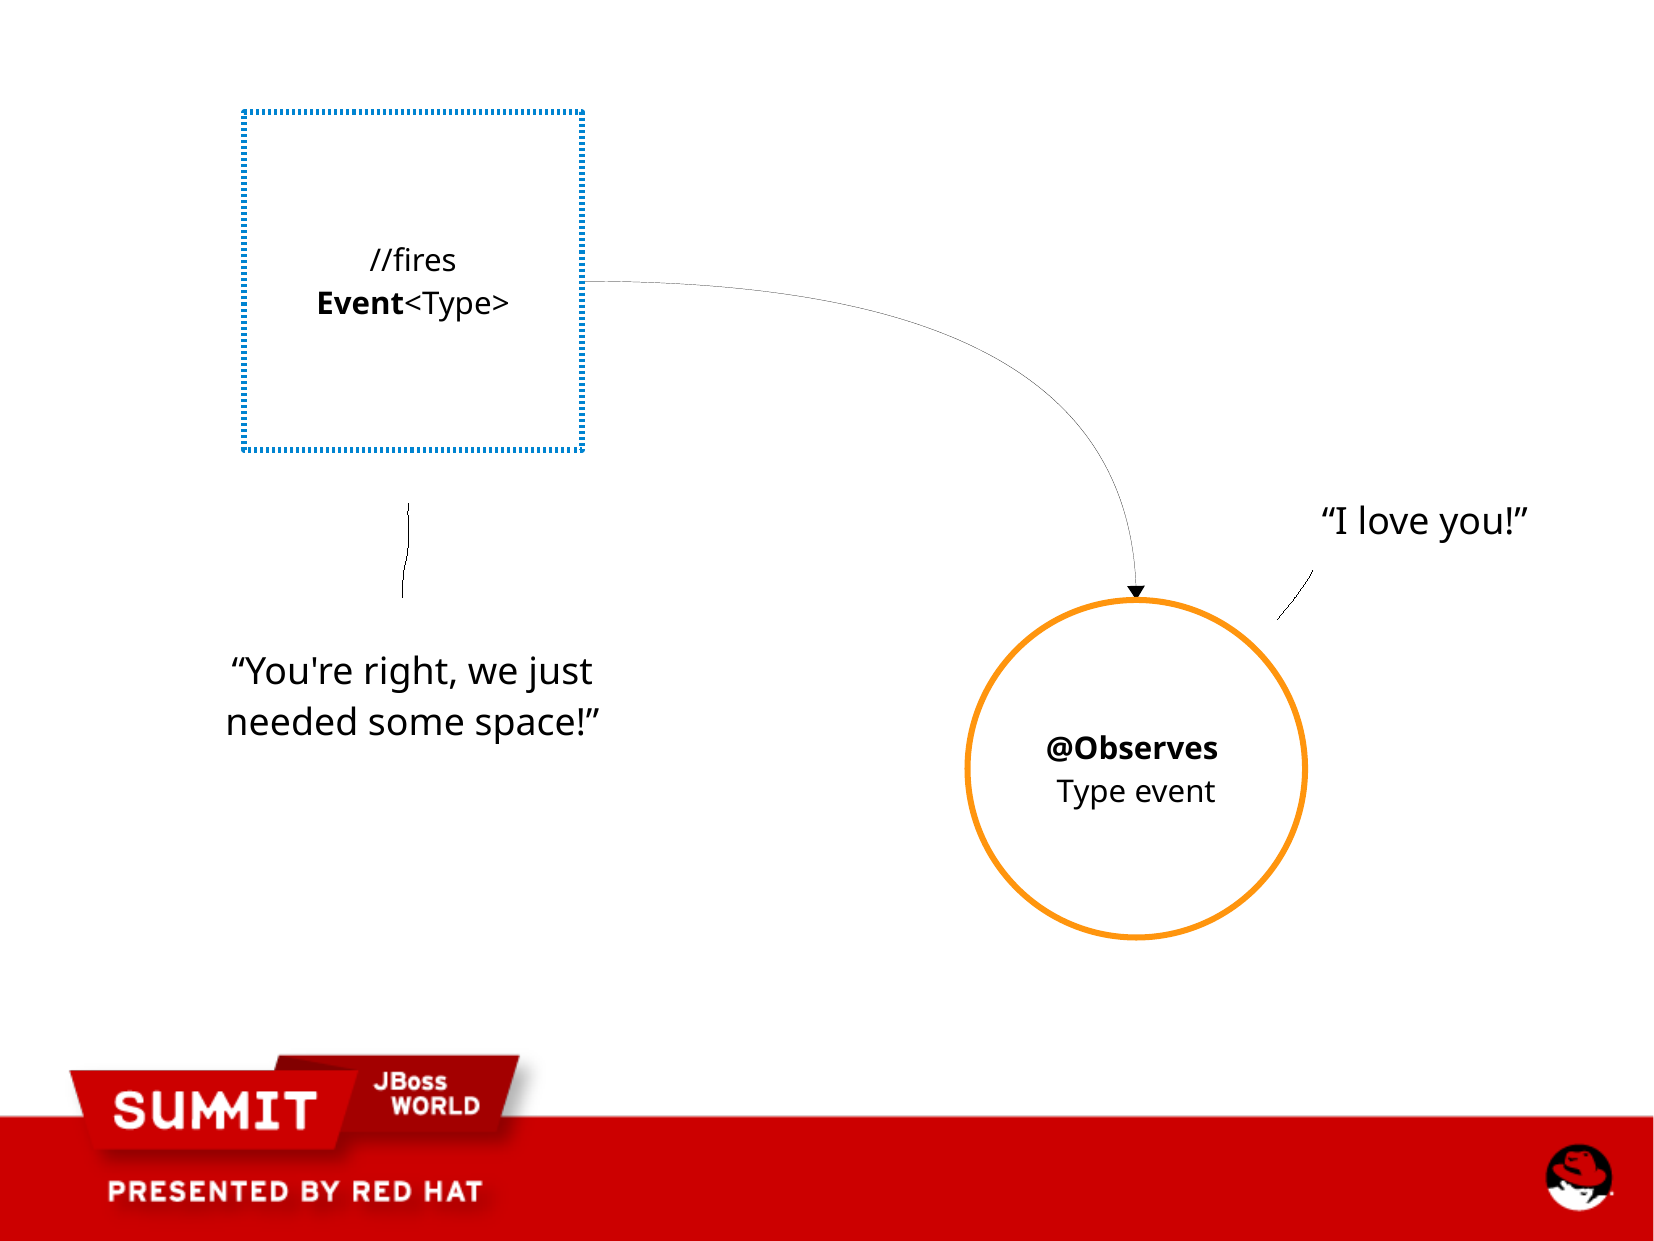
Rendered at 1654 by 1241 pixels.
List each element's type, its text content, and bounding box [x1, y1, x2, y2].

text_box //fires Event<Type> [244, 112, 582, 450]
text_box “I love you!” [1162, 487, 1654, 563]
text_box “You're right, we just needed some space!” [150, 637, 676, 773]
picture [0, 1043, 1654, 1241]
text_box @Observes Type event [967, 599, 1306, 938]
